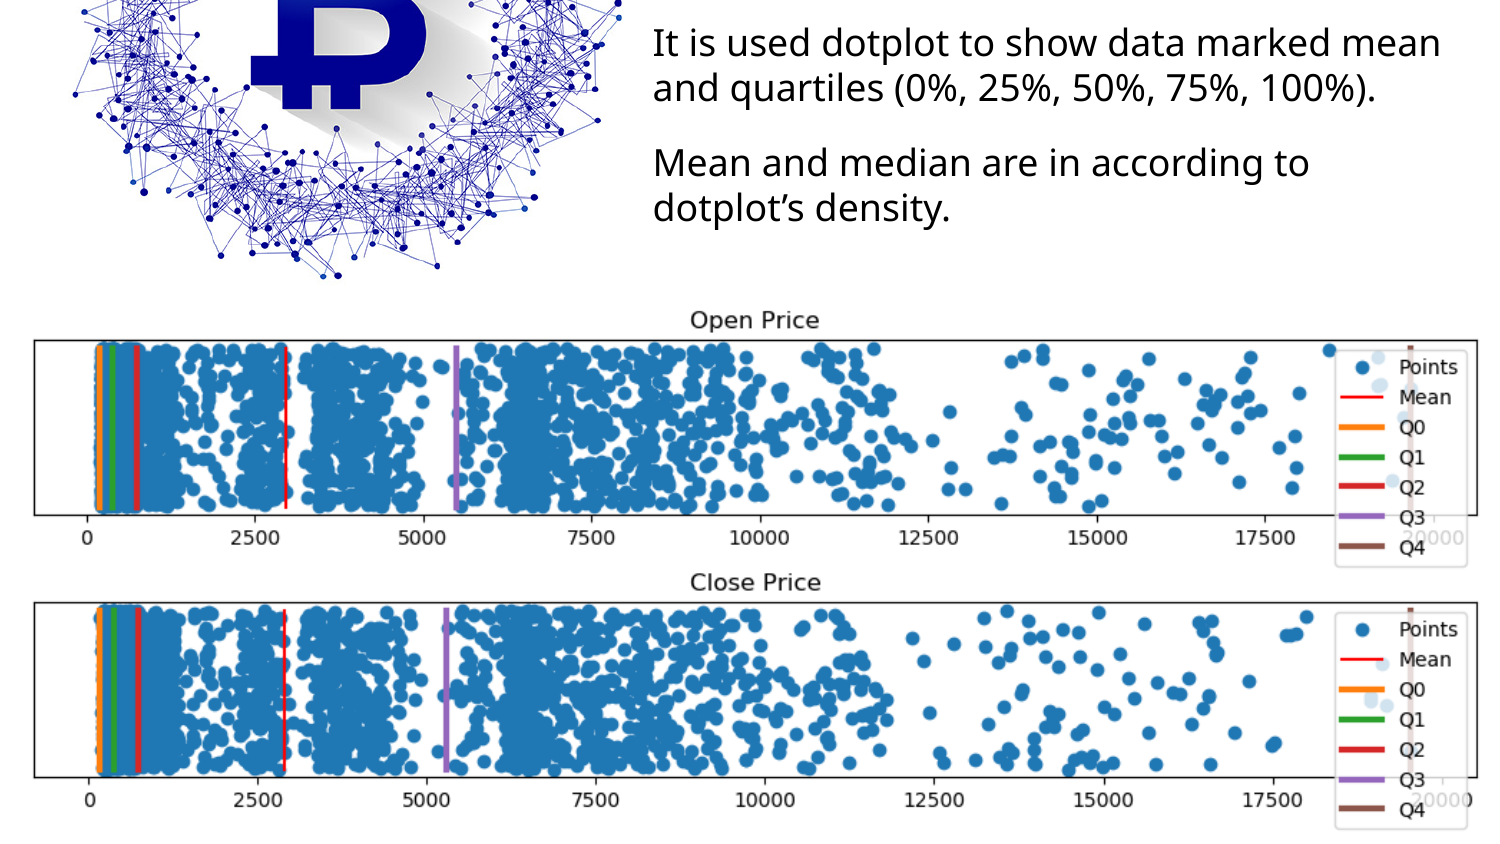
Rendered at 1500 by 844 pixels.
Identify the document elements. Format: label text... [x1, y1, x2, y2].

list It is used dotplot to show data marked mean and quartiles (0%, 25%, 50%, 75%, 100%). Mean and median are in according to dotplot’s density. [637, 11, 1465, 272]
picture [0, 0, 1500, 844]
